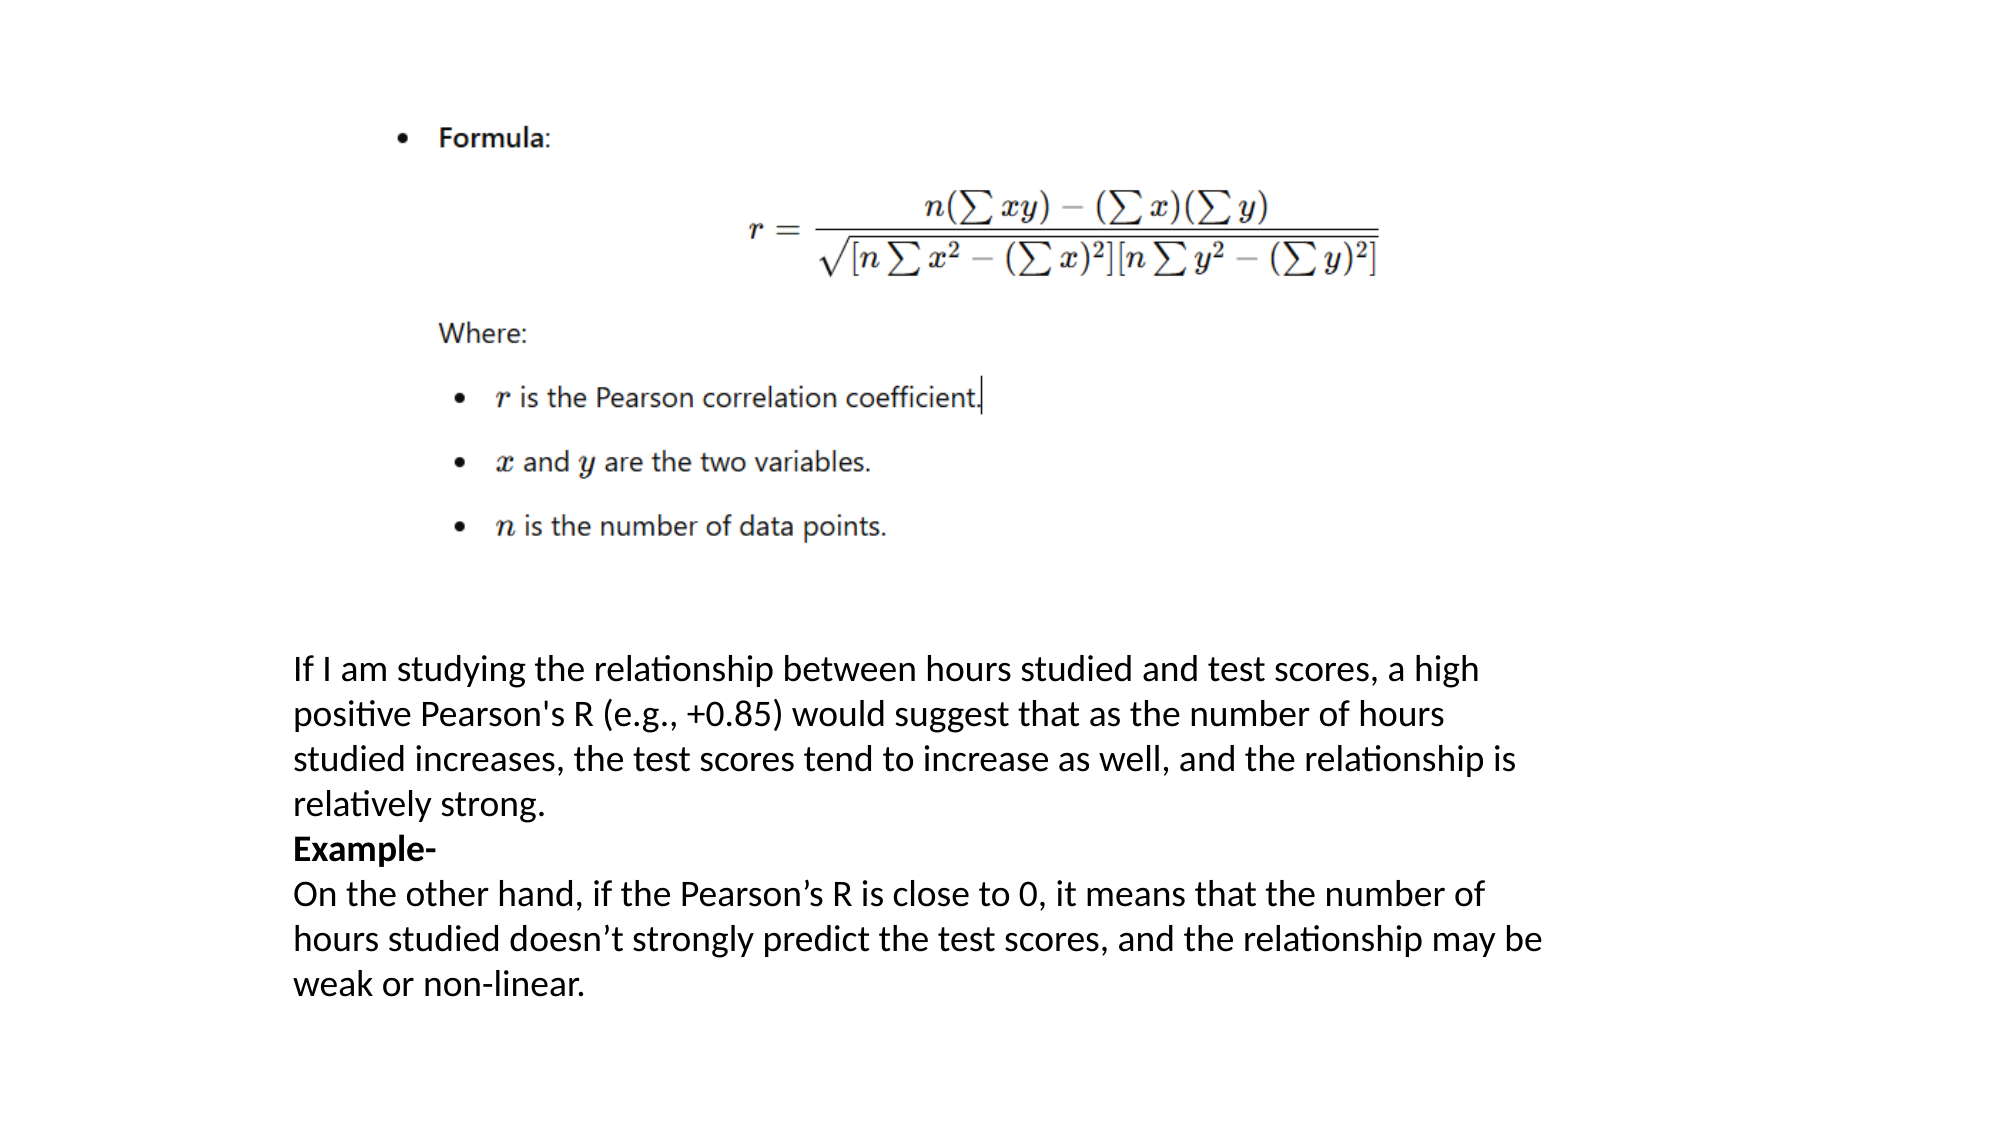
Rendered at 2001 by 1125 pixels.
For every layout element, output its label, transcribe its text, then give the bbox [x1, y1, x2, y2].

text_box If I am studying the relationship between hours studied and test scores, a high positive Pearson's R (e.g., +0.85) would suggest that as the number of hours studied increases, the test scores tend to increase as well, and the relationship is relatively strong. Example- On the other hand, if the Pearson’s R is close to 0, it means that the number of hours studied doesn’t strongly predict the test scores, and the relationship may be weak or non-linear. [278, 636, 1561, 1016]
picture [358, 109, 1433, 563]
